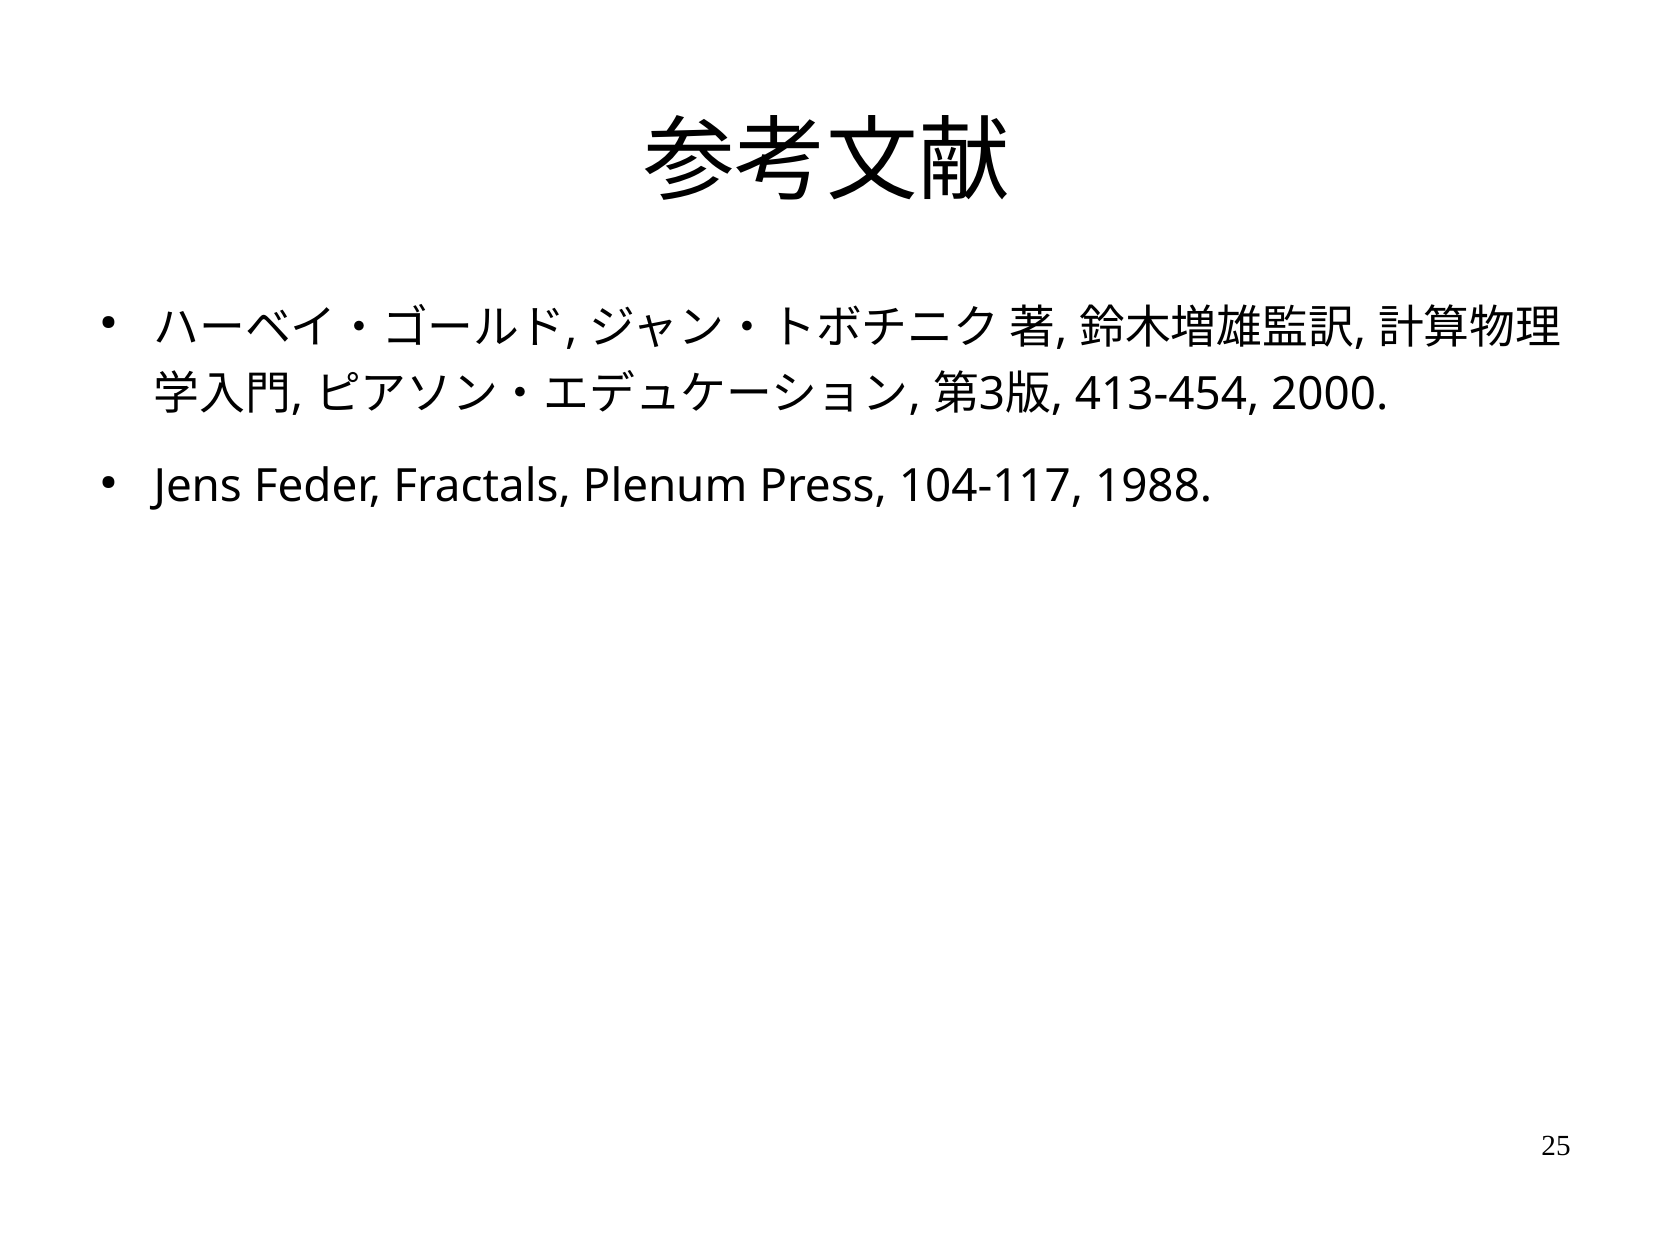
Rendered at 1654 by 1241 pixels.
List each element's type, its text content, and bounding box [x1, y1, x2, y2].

title 参考文献 [82, 49, 1571, 257]
list ハーベイ・ゴールド, ジャン・トボチニク 著, 鈴木増雄監訳, 計算物理学入門, ピアソン・エデュケーション, 第3版, 413-454, 2000. Jens Feder, Fractals, Plenum Press, 104-117, 1988. [82, 290, 1571, 1010]
